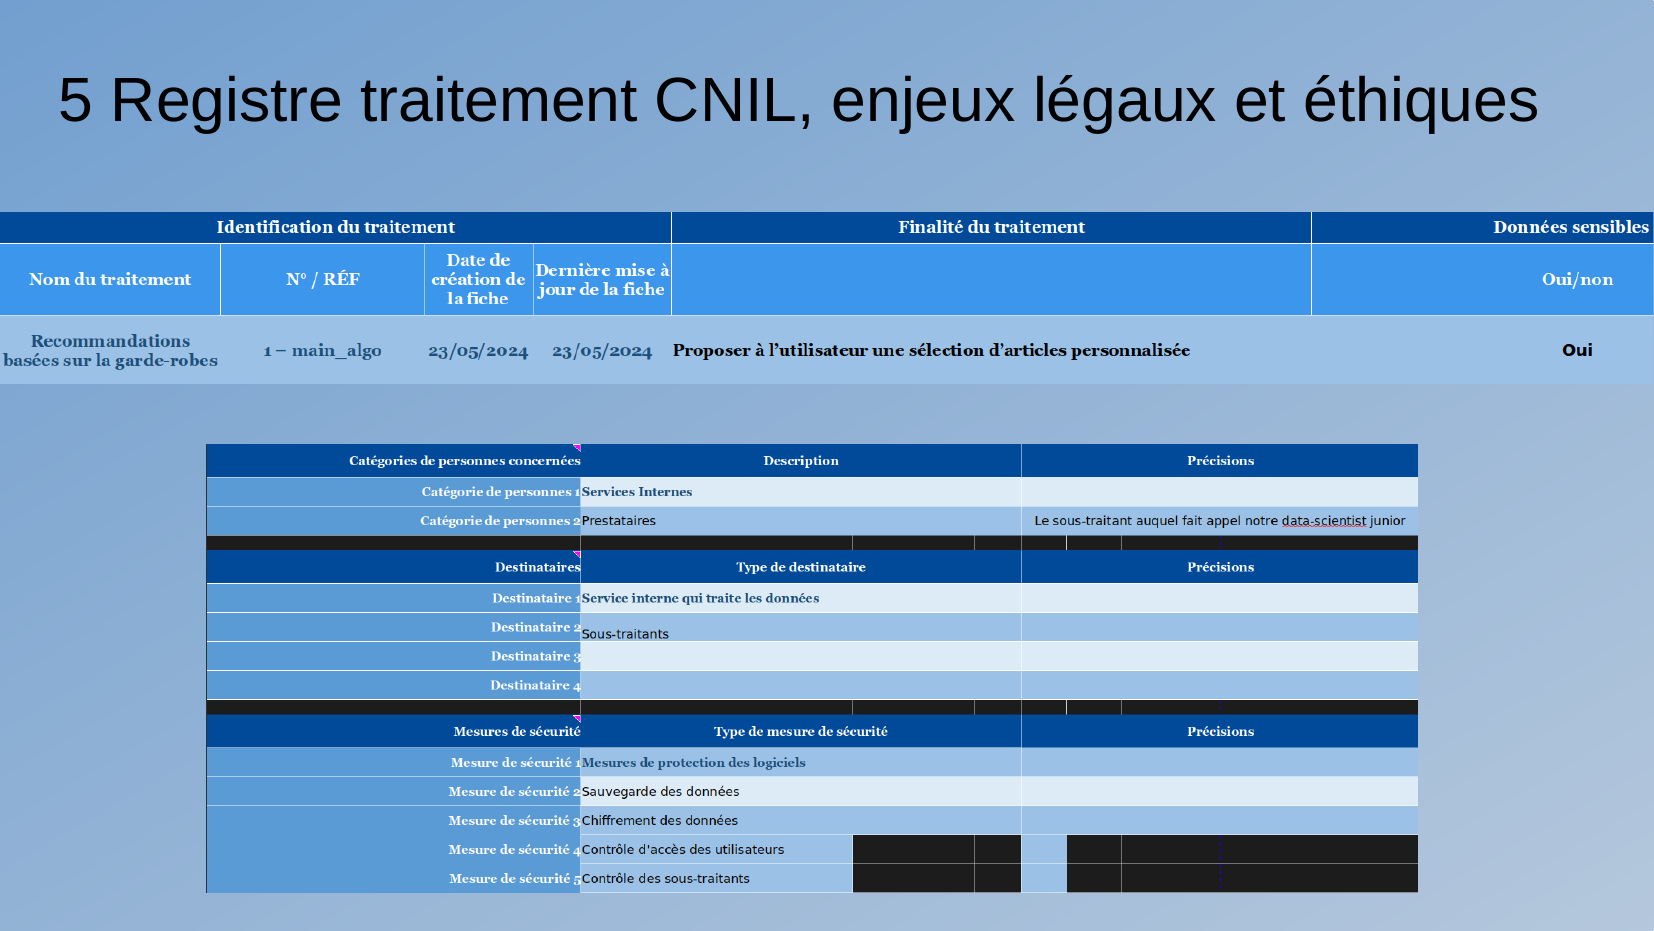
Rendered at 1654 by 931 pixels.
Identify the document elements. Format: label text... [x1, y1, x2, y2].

title 5 Registre traitement CNIL, enjeux légaux et éthiques [59, 21, 1548, 178]
picture [206, 444, 1418, 893]
picture [0, 212, 1654, 384]
